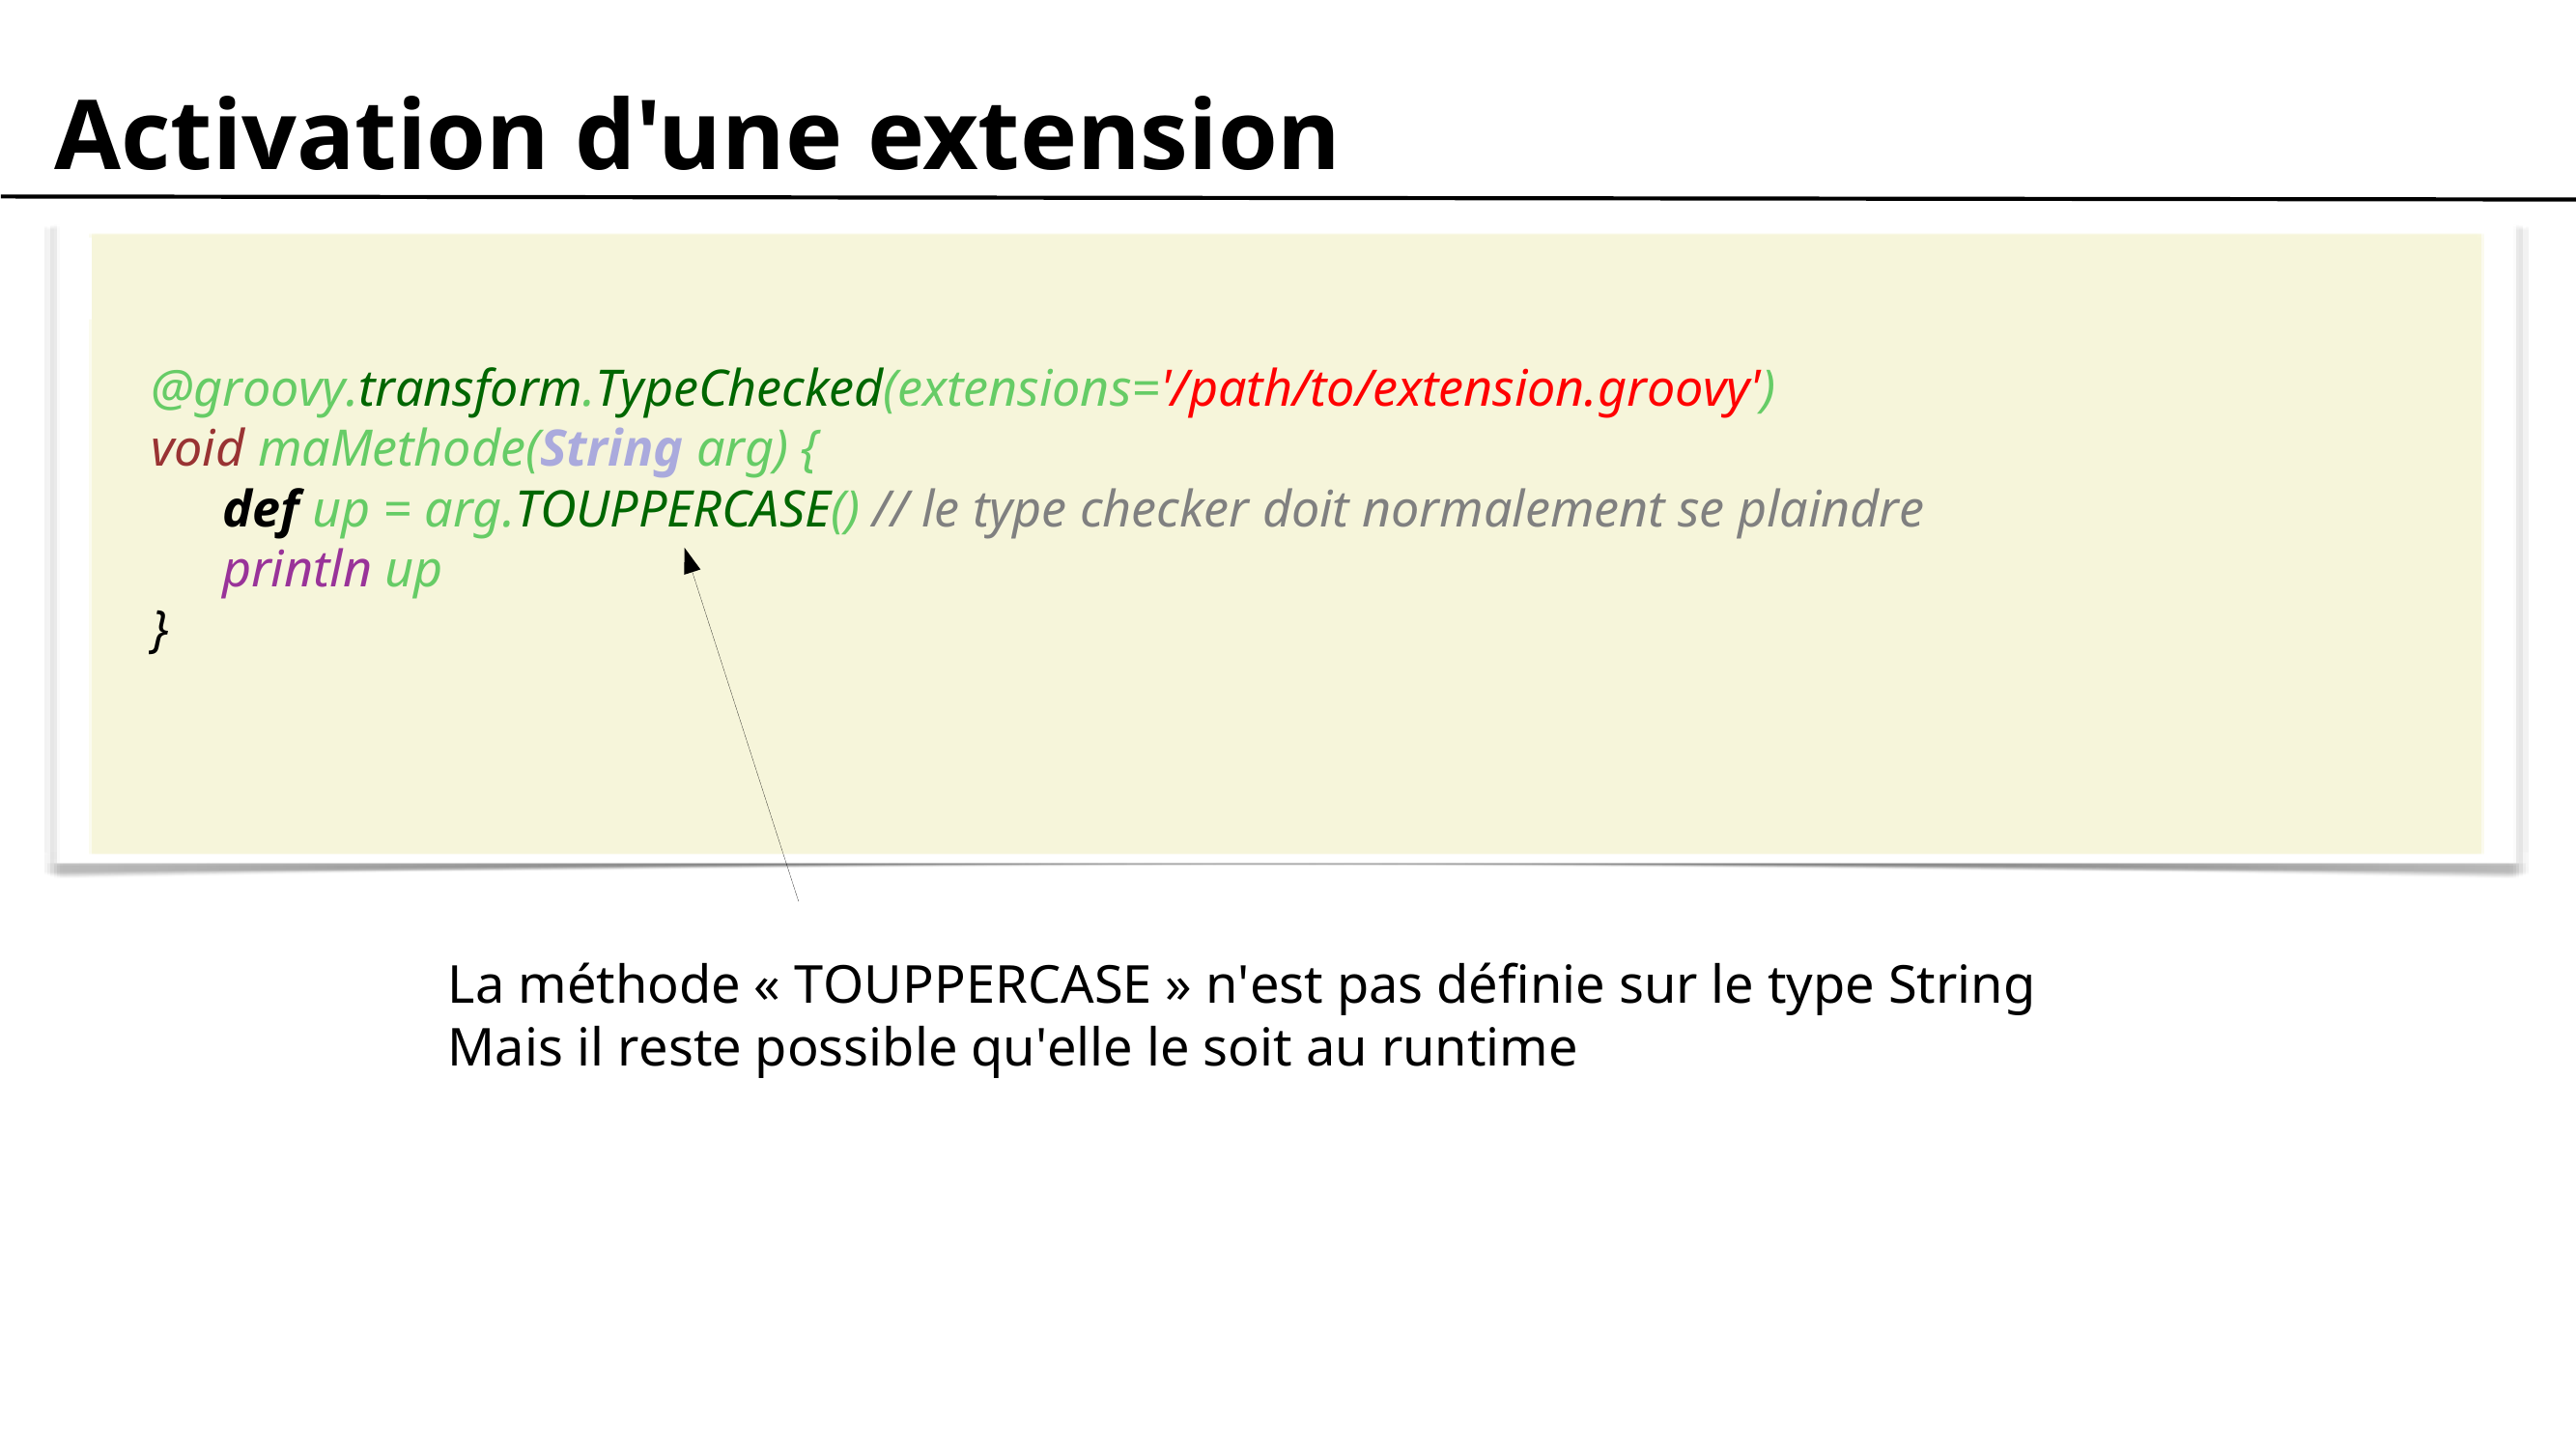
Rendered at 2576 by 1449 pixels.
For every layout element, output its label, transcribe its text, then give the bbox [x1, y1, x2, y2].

text_box @groovy.transform.TypeChecked(extensions='/path/to/extension.groovy') void maMethode(String arg) { def up = arg.TOUPPERCASE() // le type checker doit normalement se plaindre println up } [136, 348, 2385, 725]
title Activation d'une extension [45, 12, 2528, 222]
picture [0, 222, 2533, 879]
text_box La méthode « TOUPPERCASE » n'est pas définie sur le type String Mais il reste possible qu'elle le soit au runtime [433, 944, 2192, 1085]
